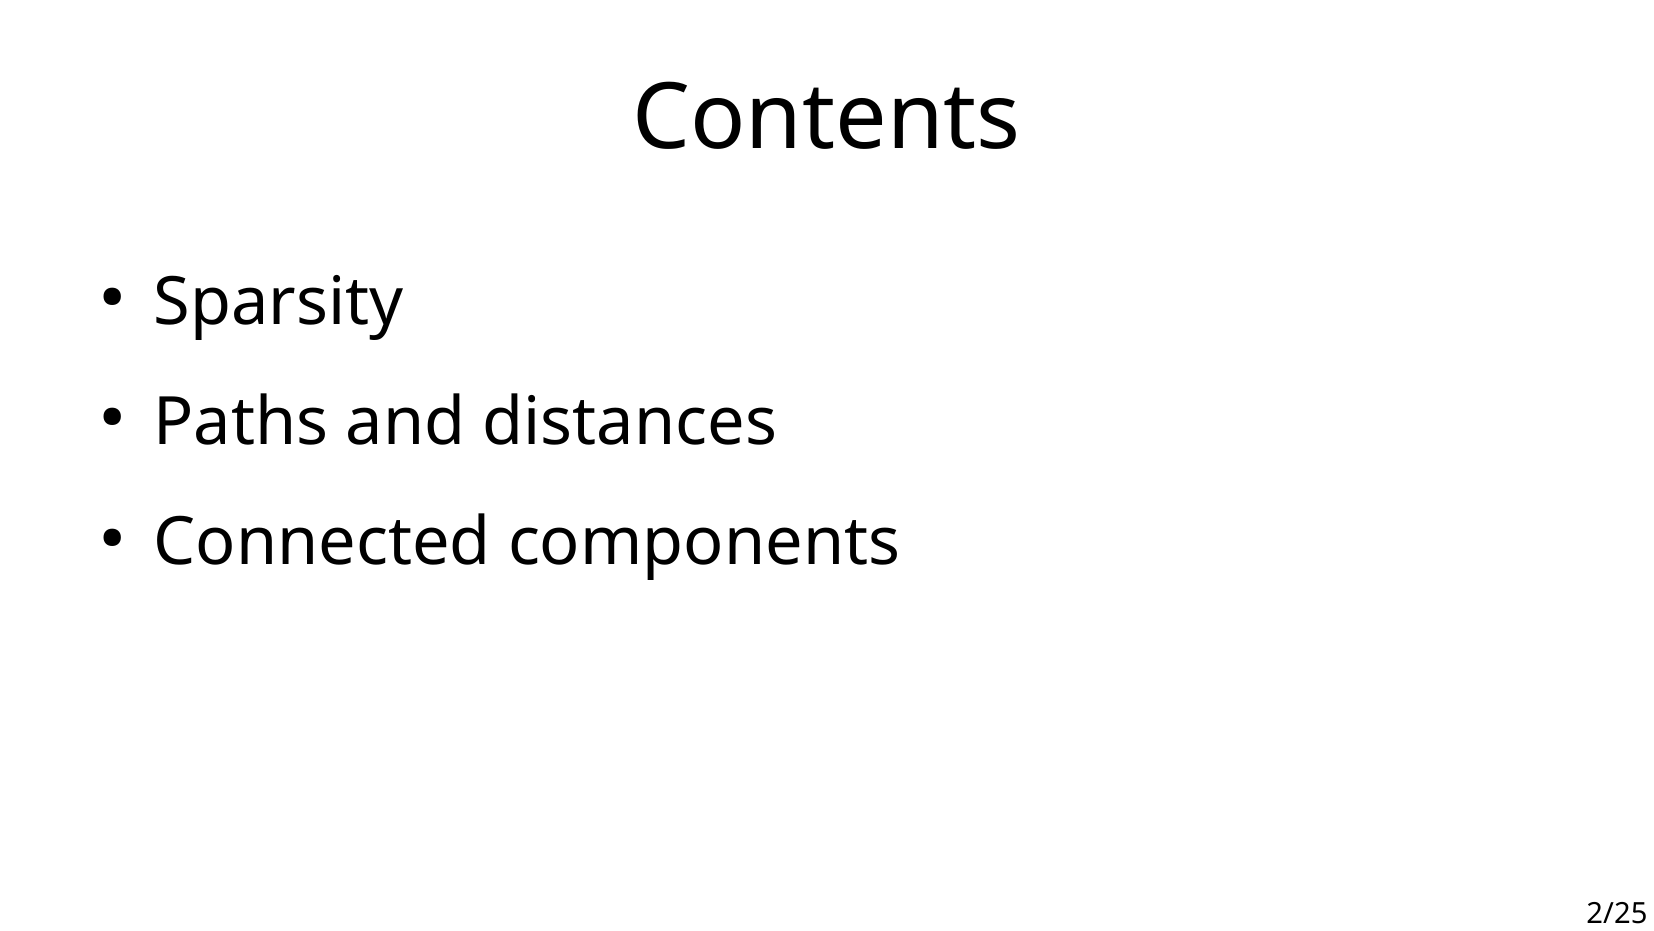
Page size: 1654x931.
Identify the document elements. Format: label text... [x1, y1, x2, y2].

list Sparsity Paths and distances Connected components [82, 253, 1571, 793]
title Contents [82, 1, 1571, 226]
